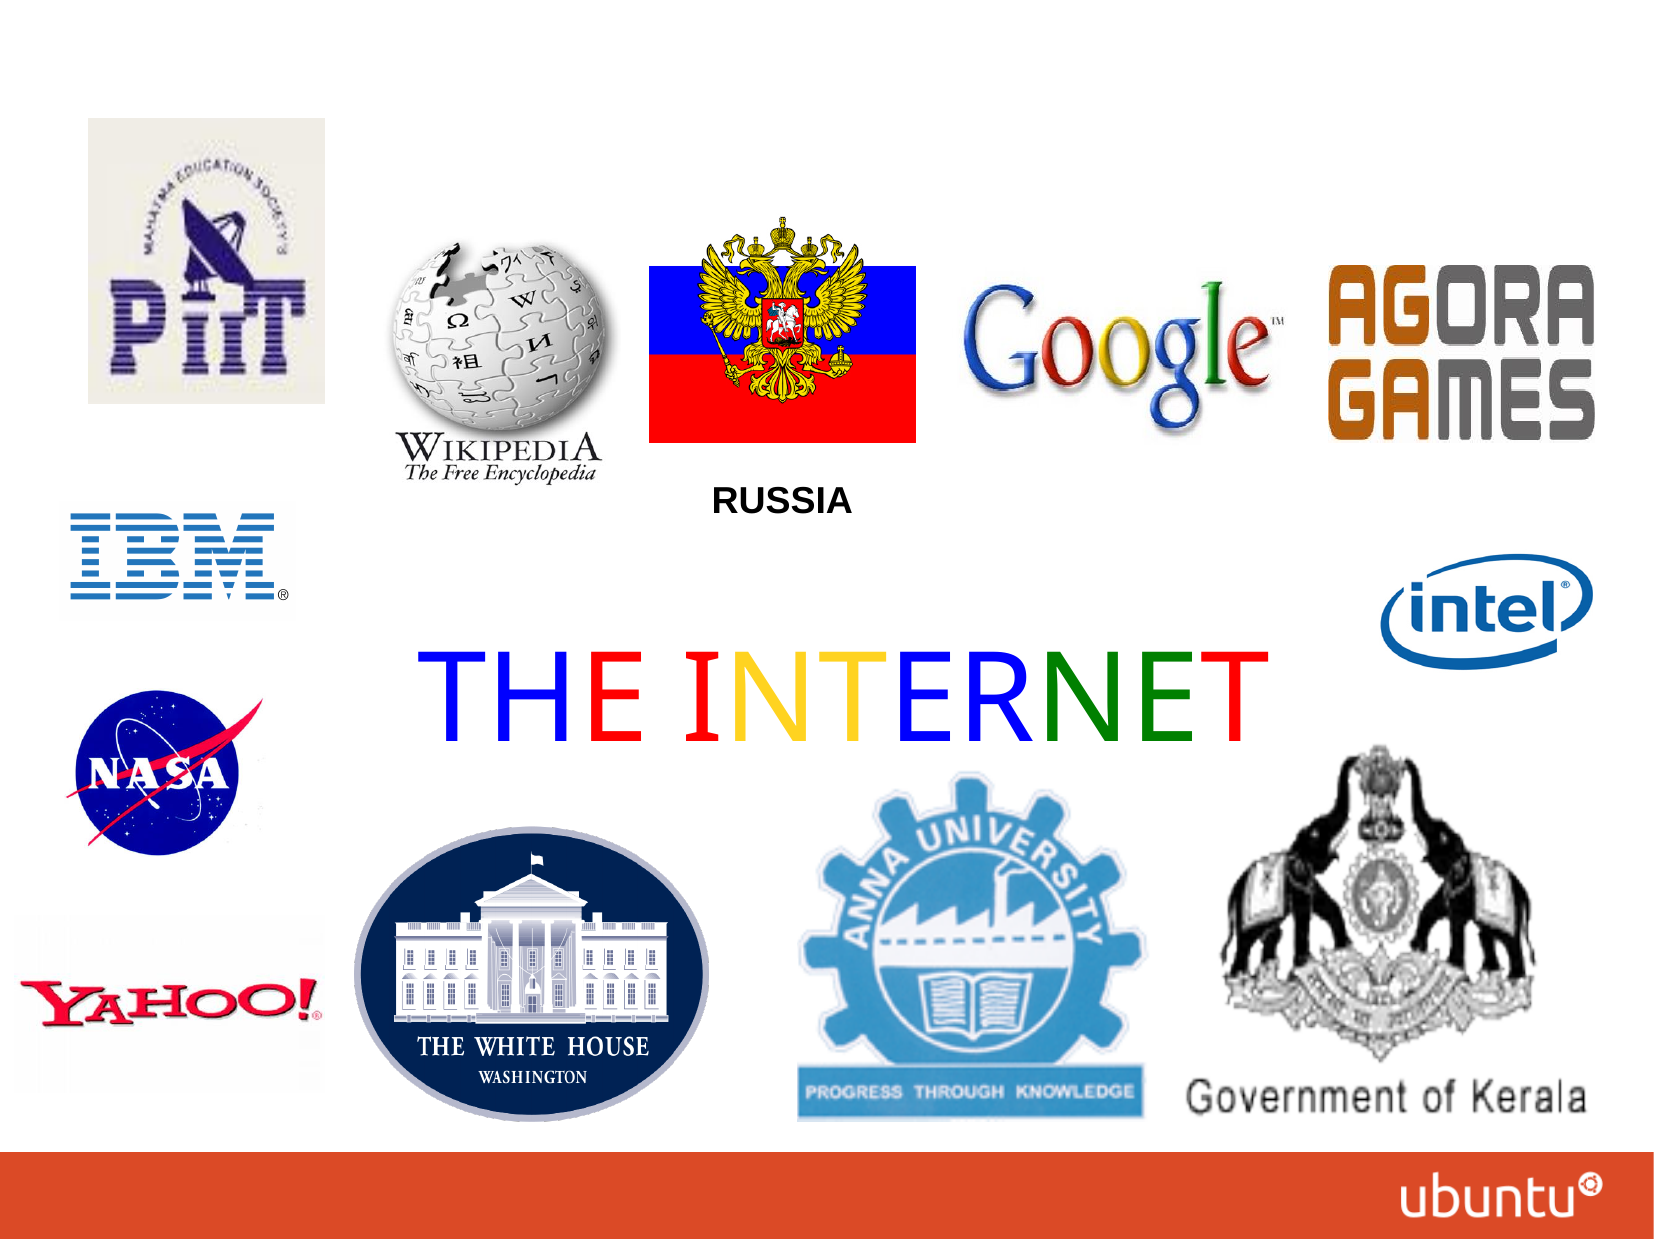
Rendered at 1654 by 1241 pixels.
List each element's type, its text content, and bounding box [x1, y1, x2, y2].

picture [88, 118, 325, 404]
text_box THE INTERNET [402, 600, 1300, 739]
picture [1328, 265, 1595, 443]
title Who Uses FOSS? [59, 59, 1598, 184]
picture [1181, 738, 1595, 1123]
picture [649, 177, 916, 443]
picture [797, 767, 1152, 1123]
picture [383, 236, 621, 502]
picture [944, 177, 1300, 532]
text_box RUSSIA [679, 472, 886, 530]
picture [1379, 531, 1595, 697]
picture [354, 826, 709, 1123]
picture [59, 501, 296, 621]
picture [59, 688, 266, 857]
picture [14, 915, 325, 1093]
picture [0, 1152, 1654, 1239]
